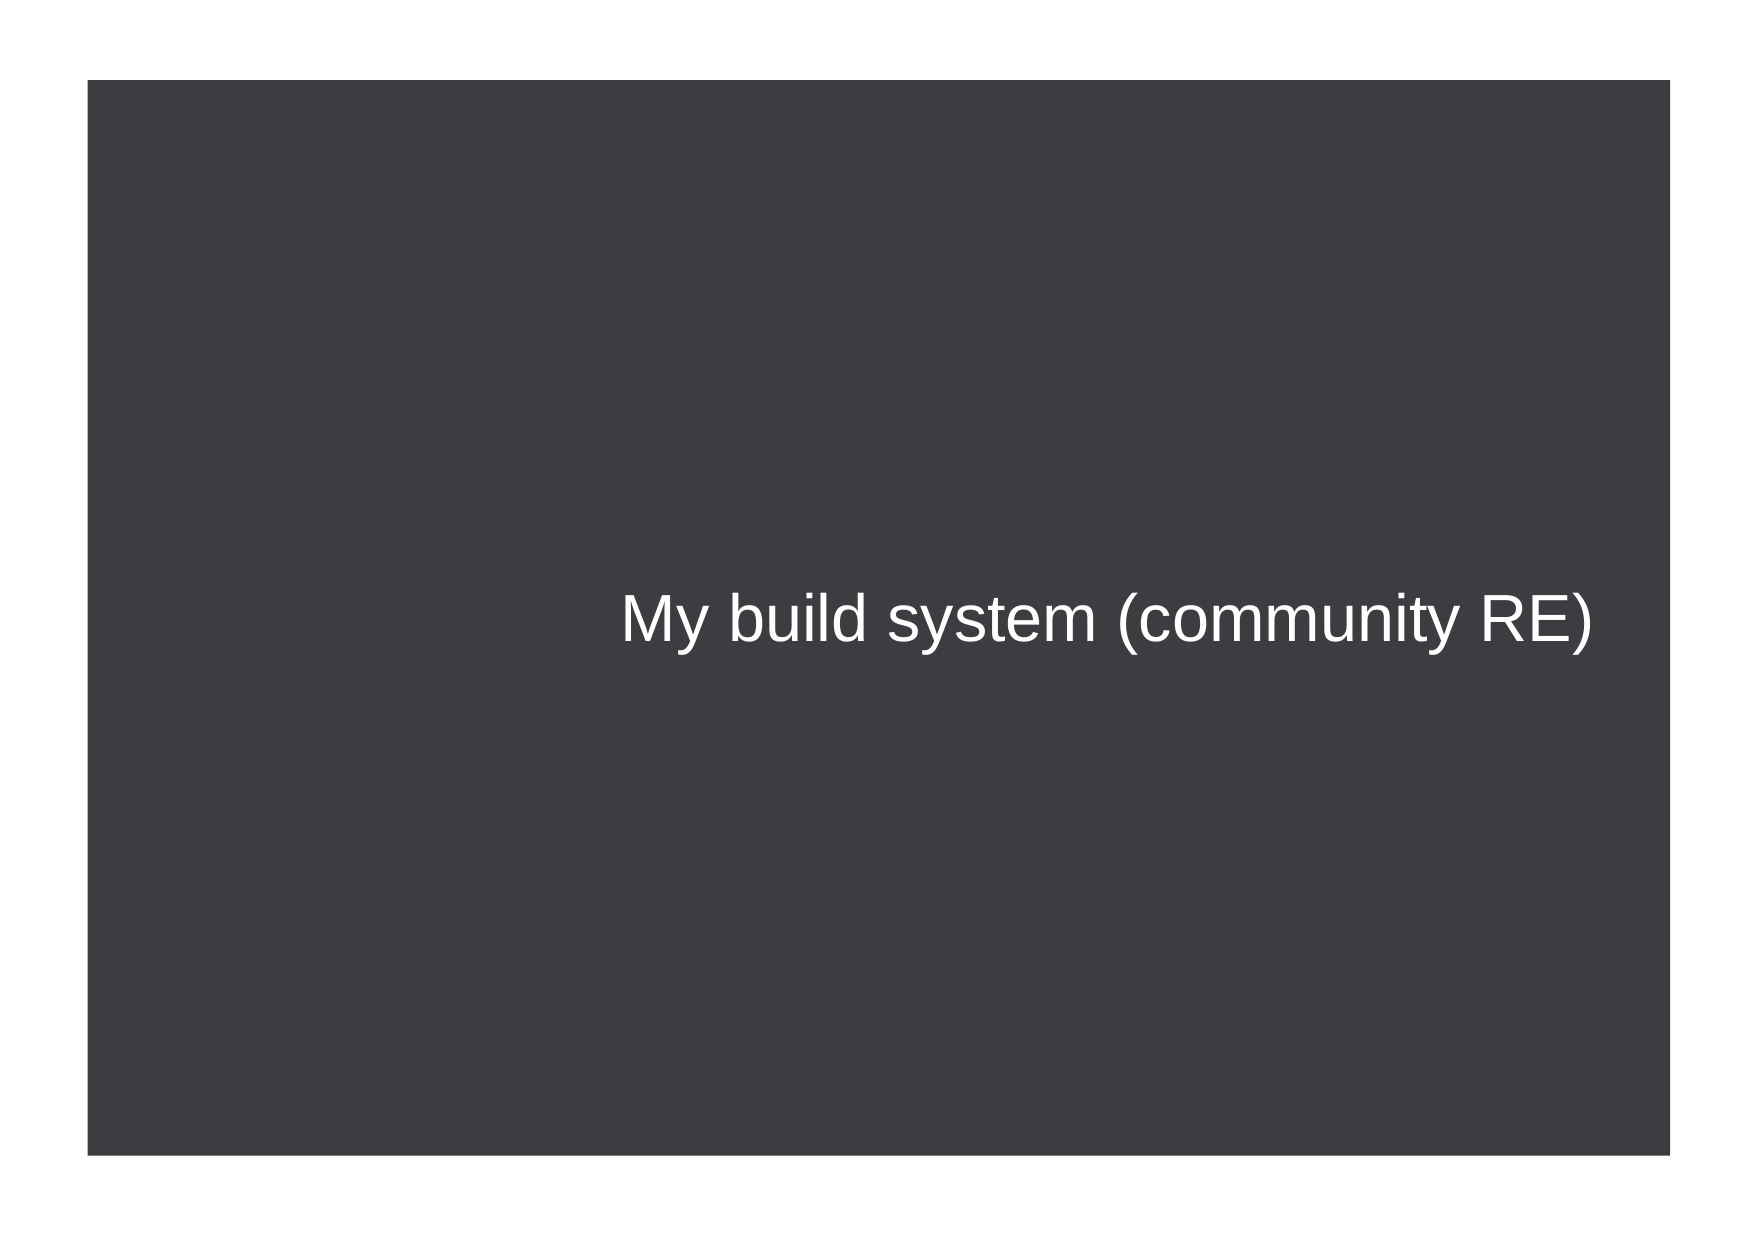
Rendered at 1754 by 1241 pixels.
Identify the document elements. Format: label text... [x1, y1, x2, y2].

title My build system (community RE) [136, 518, 1611, 721]
